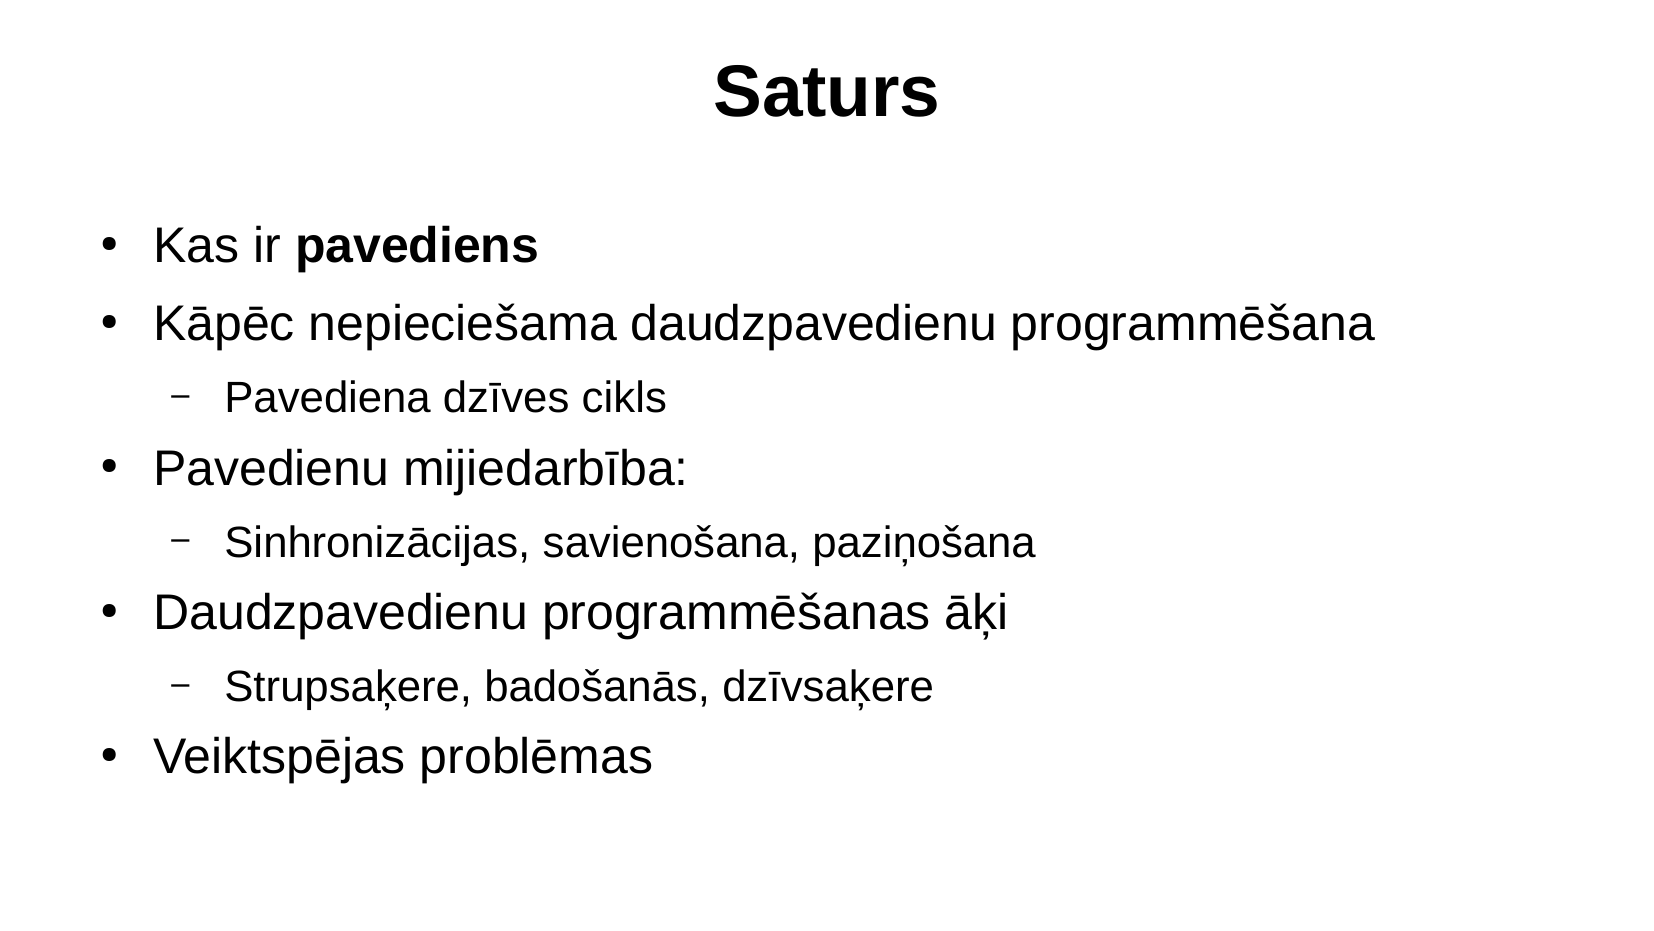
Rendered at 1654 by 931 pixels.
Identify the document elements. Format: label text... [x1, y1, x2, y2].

list Kas ir pavediens Kāpēc nepieciešama daudzpavedienu programmēšana Pavediena dzīves cikls Pavedienu mijiedarbība: Sinhronizācijas, savienošana, paziņošana Daudzpavedienu programmēšanas āķi Strupsaķere, badošanās, dzīvsaķere Veiktspējas problēmas [82, 217, 1538, 860]
title Saturs [82, 37, 1571, 147]
